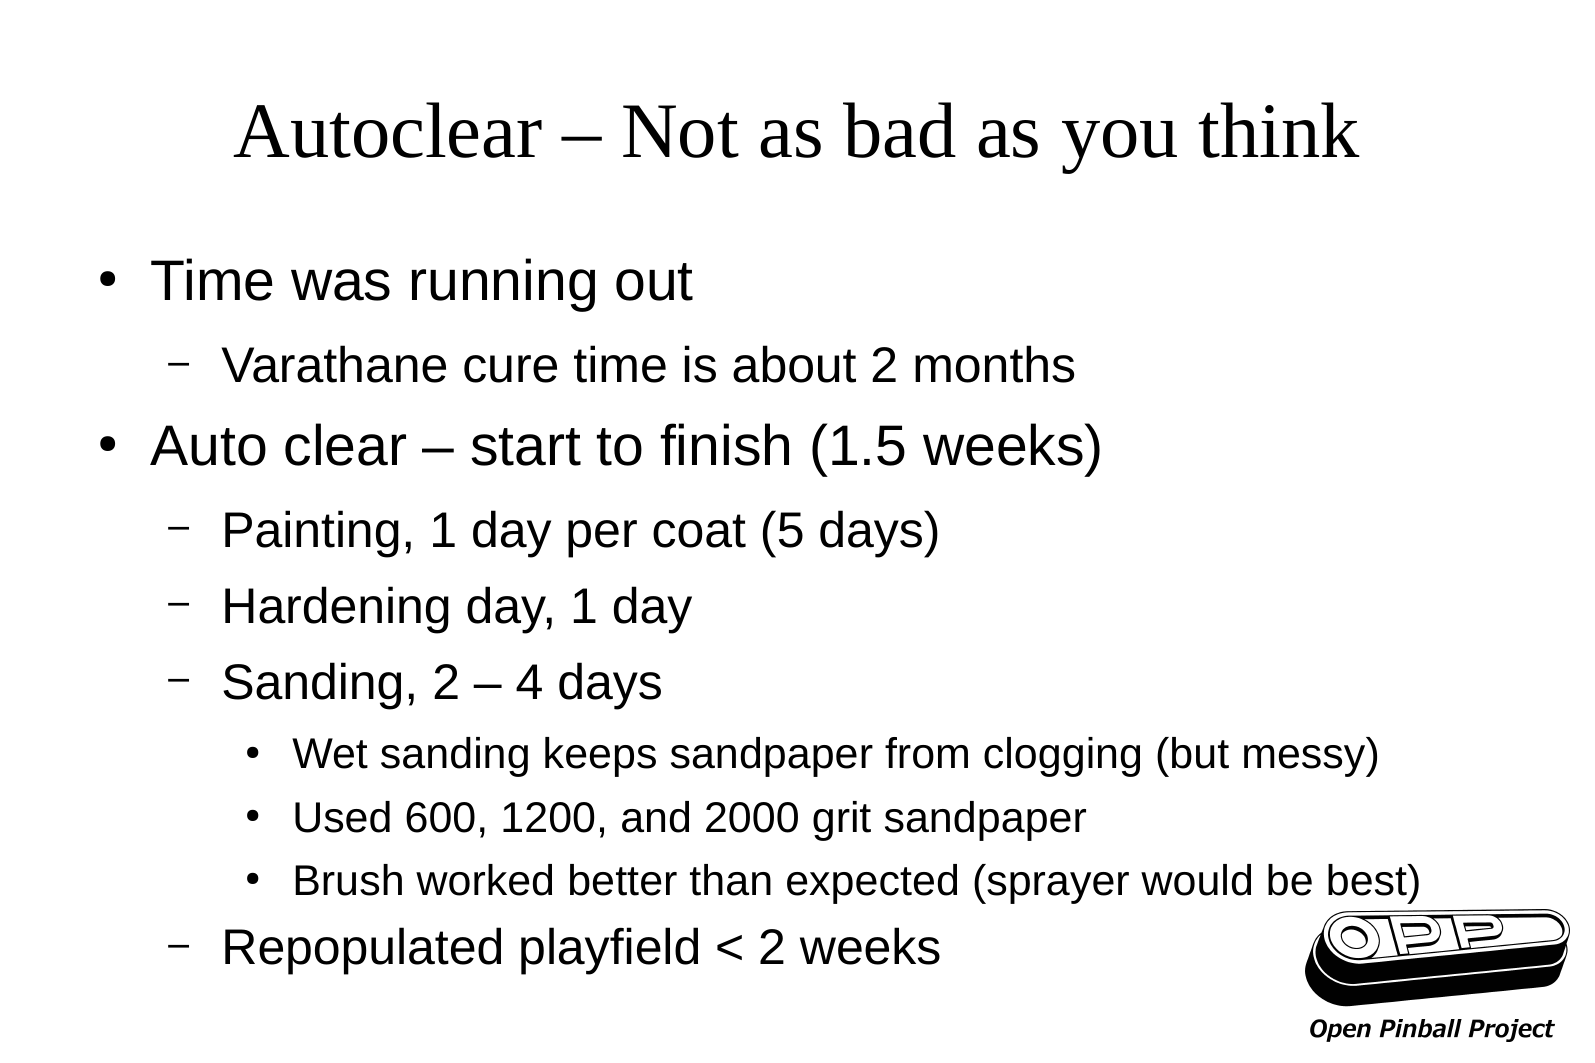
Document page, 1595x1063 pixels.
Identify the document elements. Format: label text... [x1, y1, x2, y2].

picture [1305, 909, 1570, 1042]
list Time was running out Varathane cure time is about 2 months Auto clear – start to finish (1.5 weeks) Painting, 1 day per coat (5 days) Hardening day, 1 day Sanding, 2 – 4 days Wet sanding keeps sandpaper from clogging (but messy) Used 600, 1200, and 2000 grit sandpaper Brush worked better than expected (sprayer would be best) Repopulated playfield < 2 weeks [79, 248, 1515, 975]
title Autoclear – Not as bad as you think [79, 42, 1515, 220]
